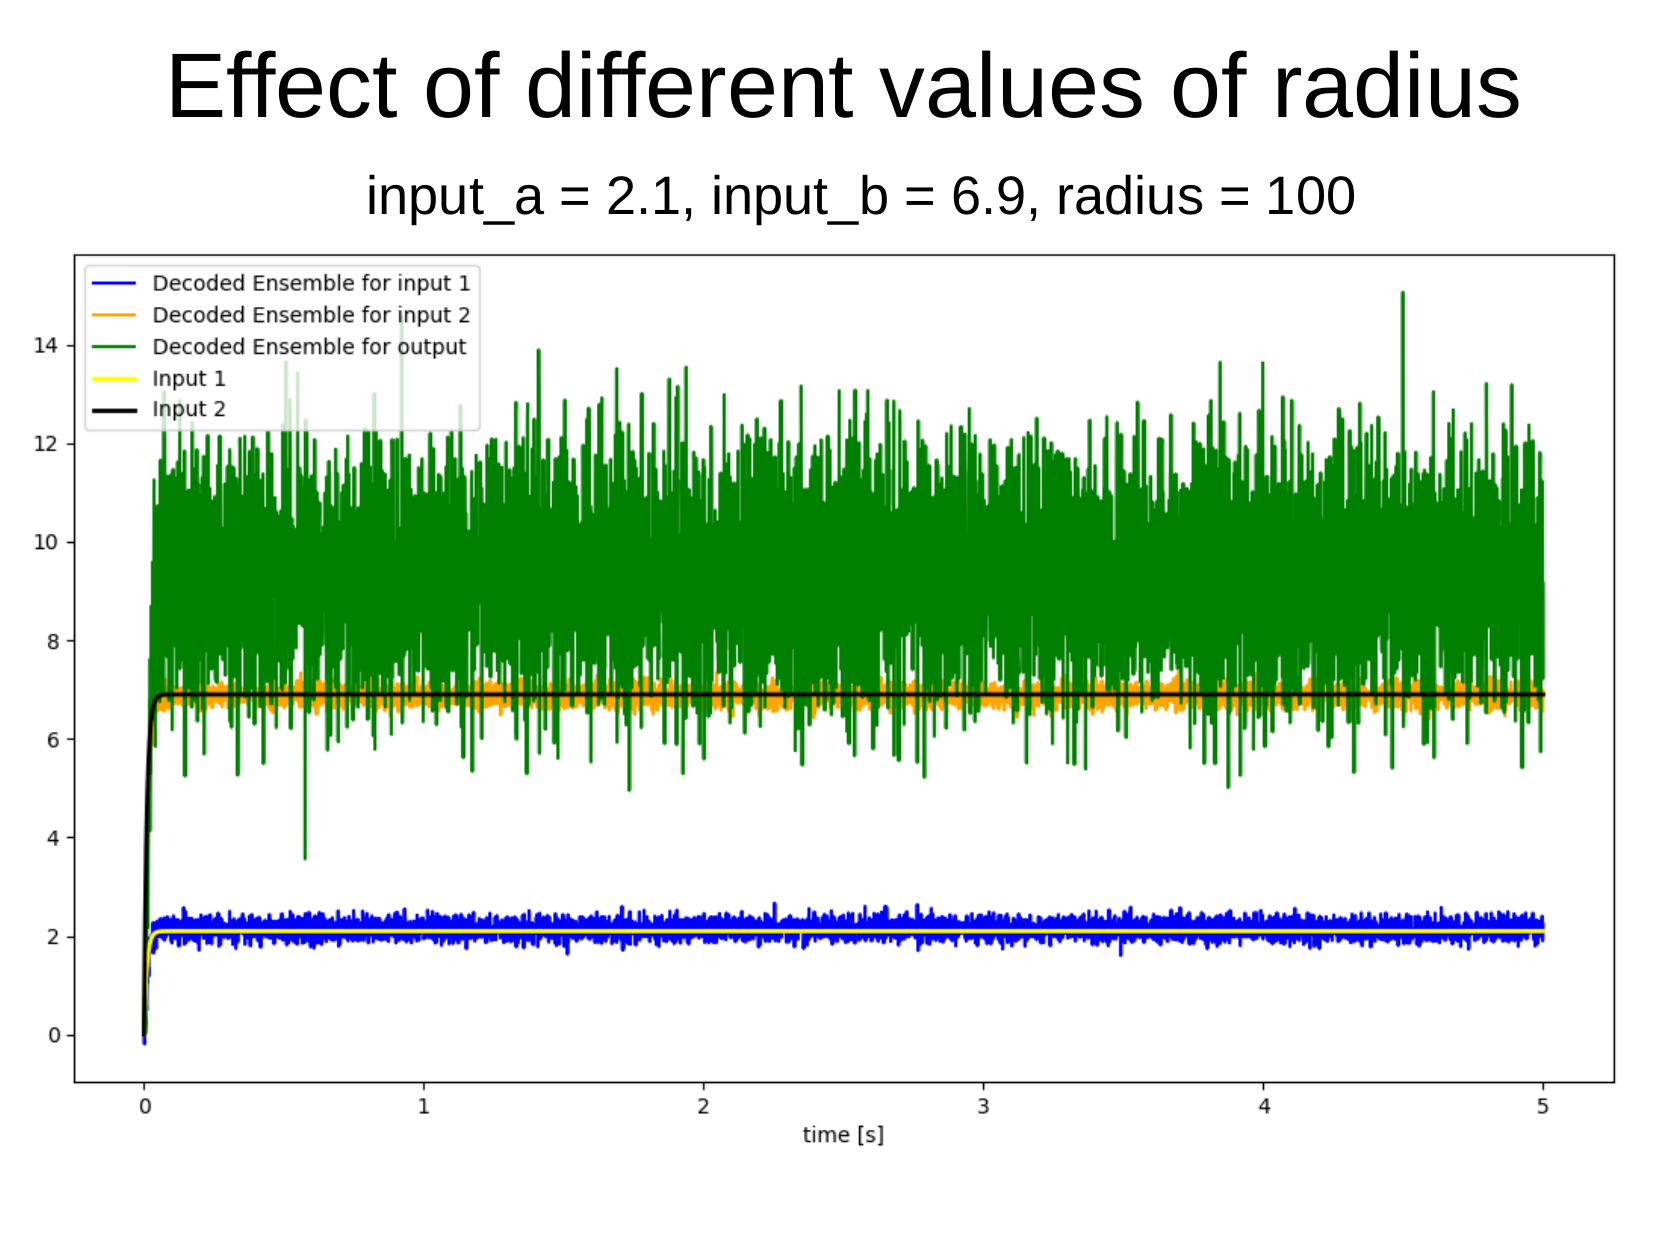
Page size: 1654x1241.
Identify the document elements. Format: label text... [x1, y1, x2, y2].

picture [25, 236, 1628, 1158]
title Effect of different values of radius [82, 5, 1571, 165]
list input_a = 2.1, input_b = 6.9, radius = 100 [82, 165, 1571, 236]
